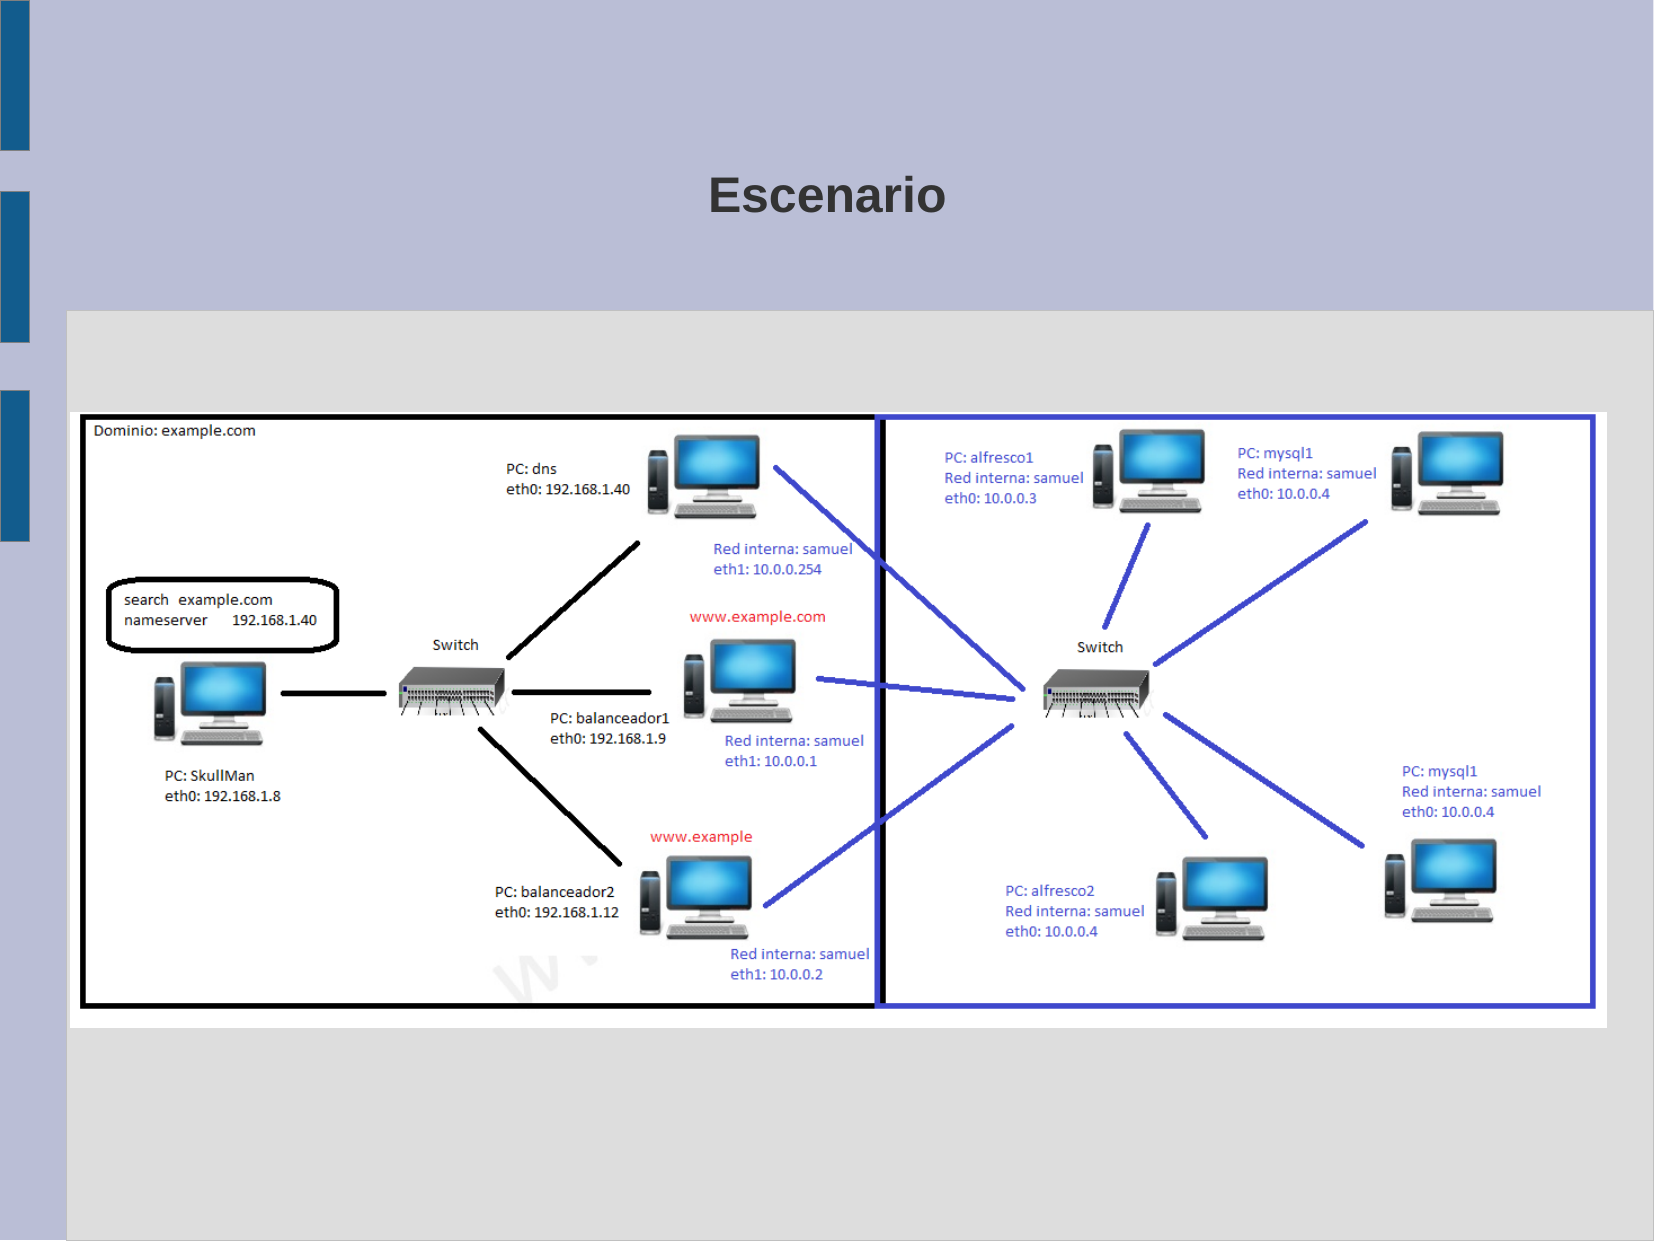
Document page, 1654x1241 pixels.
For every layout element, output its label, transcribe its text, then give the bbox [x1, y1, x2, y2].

picture [70, 412, 1607, 1028]
title Escenario [121, 91, 1534, 299]
